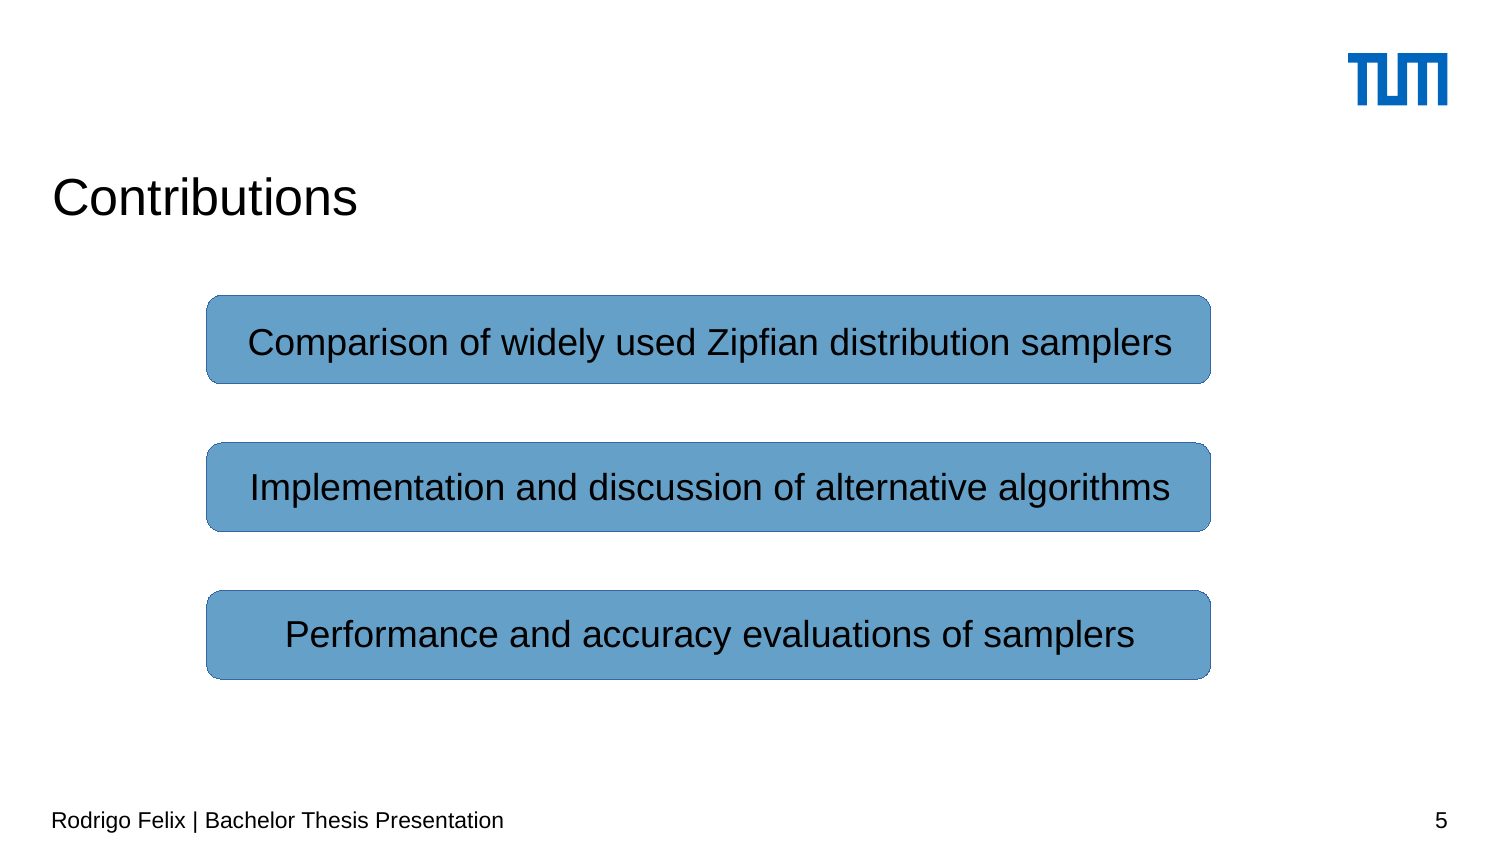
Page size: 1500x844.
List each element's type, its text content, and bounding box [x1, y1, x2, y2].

text_box Comparison of widely used Zipfian distribution samplers [206, 295, 1211, 384]
text_box Implementation and discussion of alternative algorithms [206, 442, 1211, 532]
text_box Performance and accuracy evaluations of samplers [206, 590, 1211, 680]
title Contributions [52, 159, 1449, 227]
